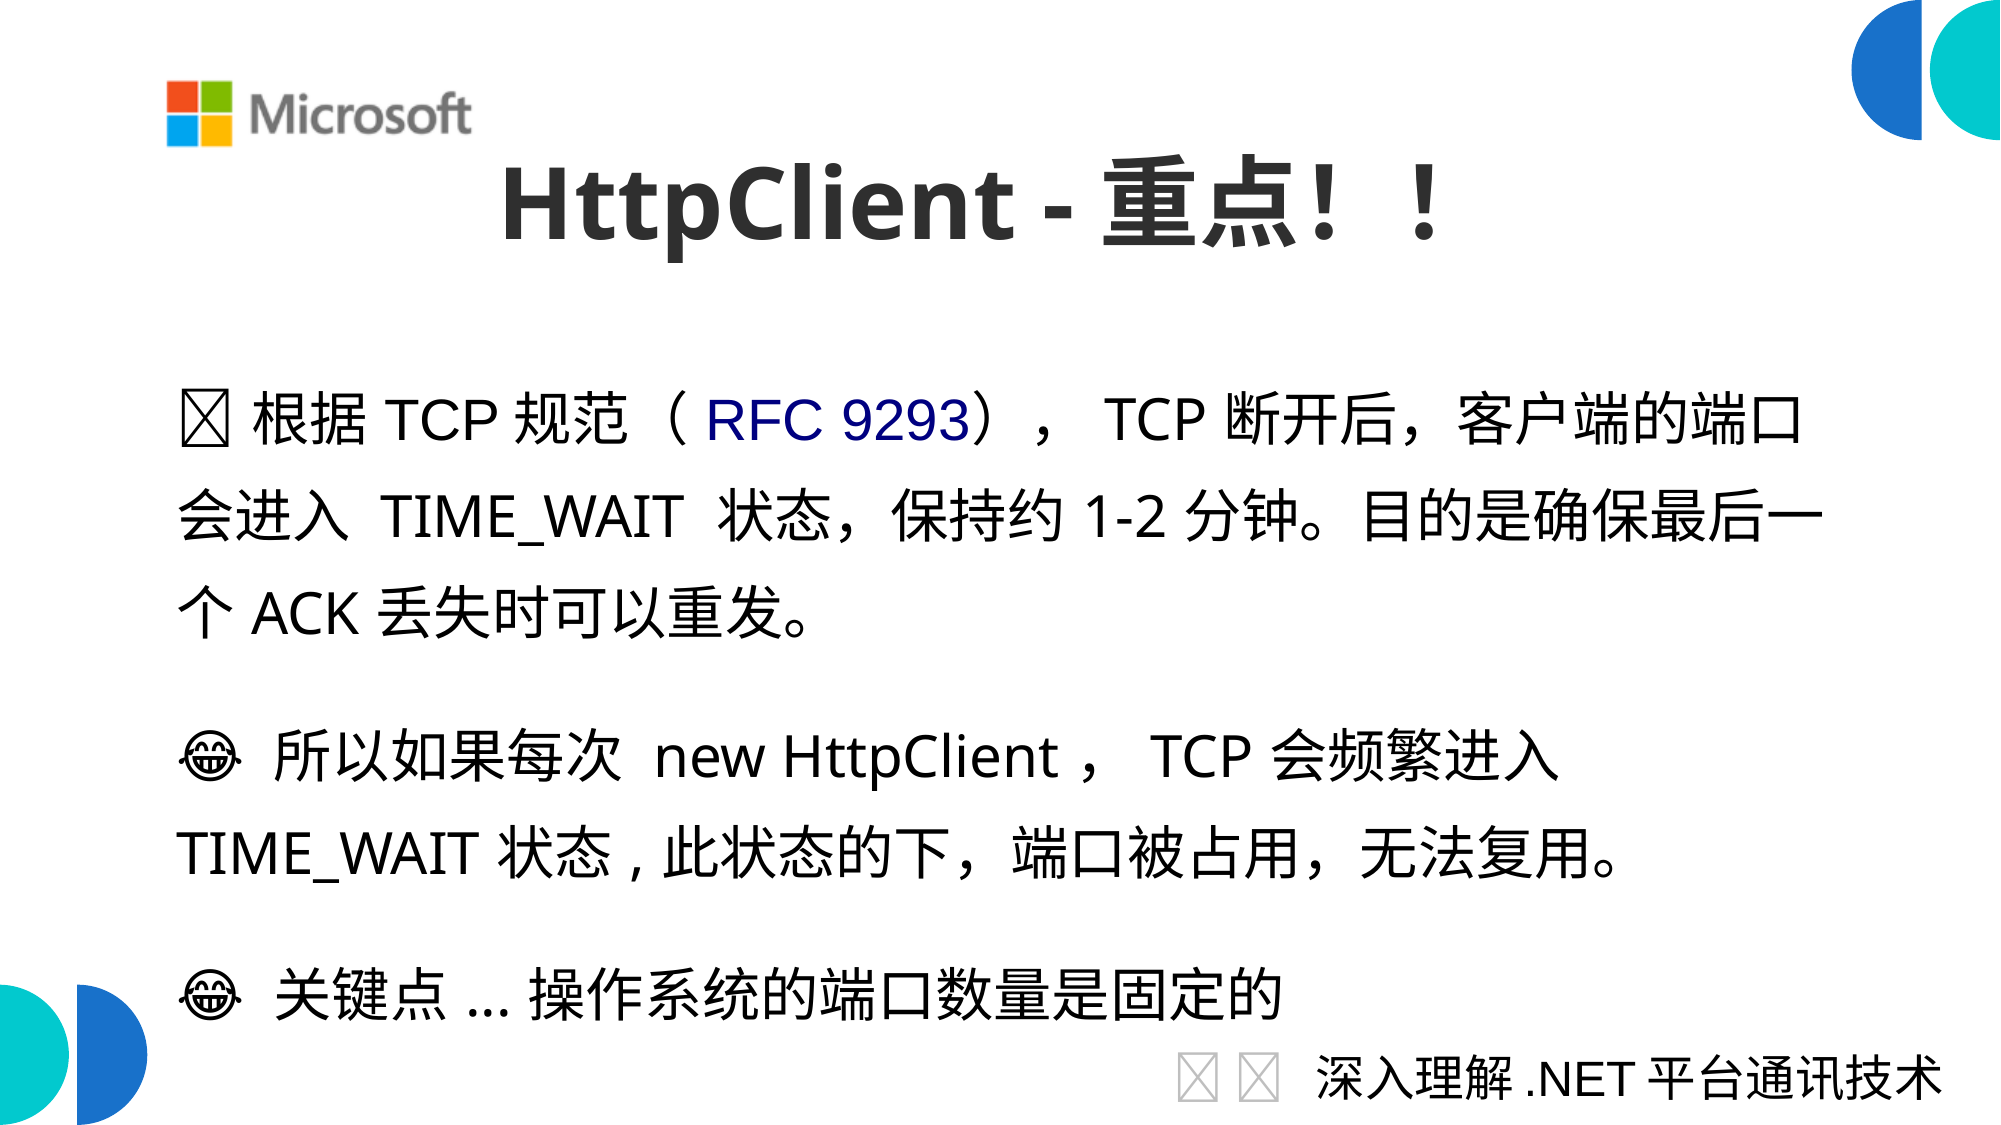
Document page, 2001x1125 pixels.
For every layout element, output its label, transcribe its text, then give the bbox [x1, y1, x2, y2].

title HttpClient -重点！！ [137, 106, 1861, 292]
subtitle 🚀 🚀 深入理解.NET平台通讯技术 [1173, 1046, 1952, 1107]
text_box [1641, 4, 1999, 135]
text_box 🚀根据TCP规范（RFC 9293），TCP断开后，客户端的端口会进入 TIME_WAIT 状态，保持约1-2分钟。目的是确保最后一个ACK丢失时可以重发。 😂 所以如果每次 new HttpClient，TCP会频繁进入TIME_WAIT状态,此状态的下，端口被占用，无法复用。 😂 关键点...操作系统的端口数量是固定的 [161, 352, 1867, 990]
picture [85, 41, 552, 189]
